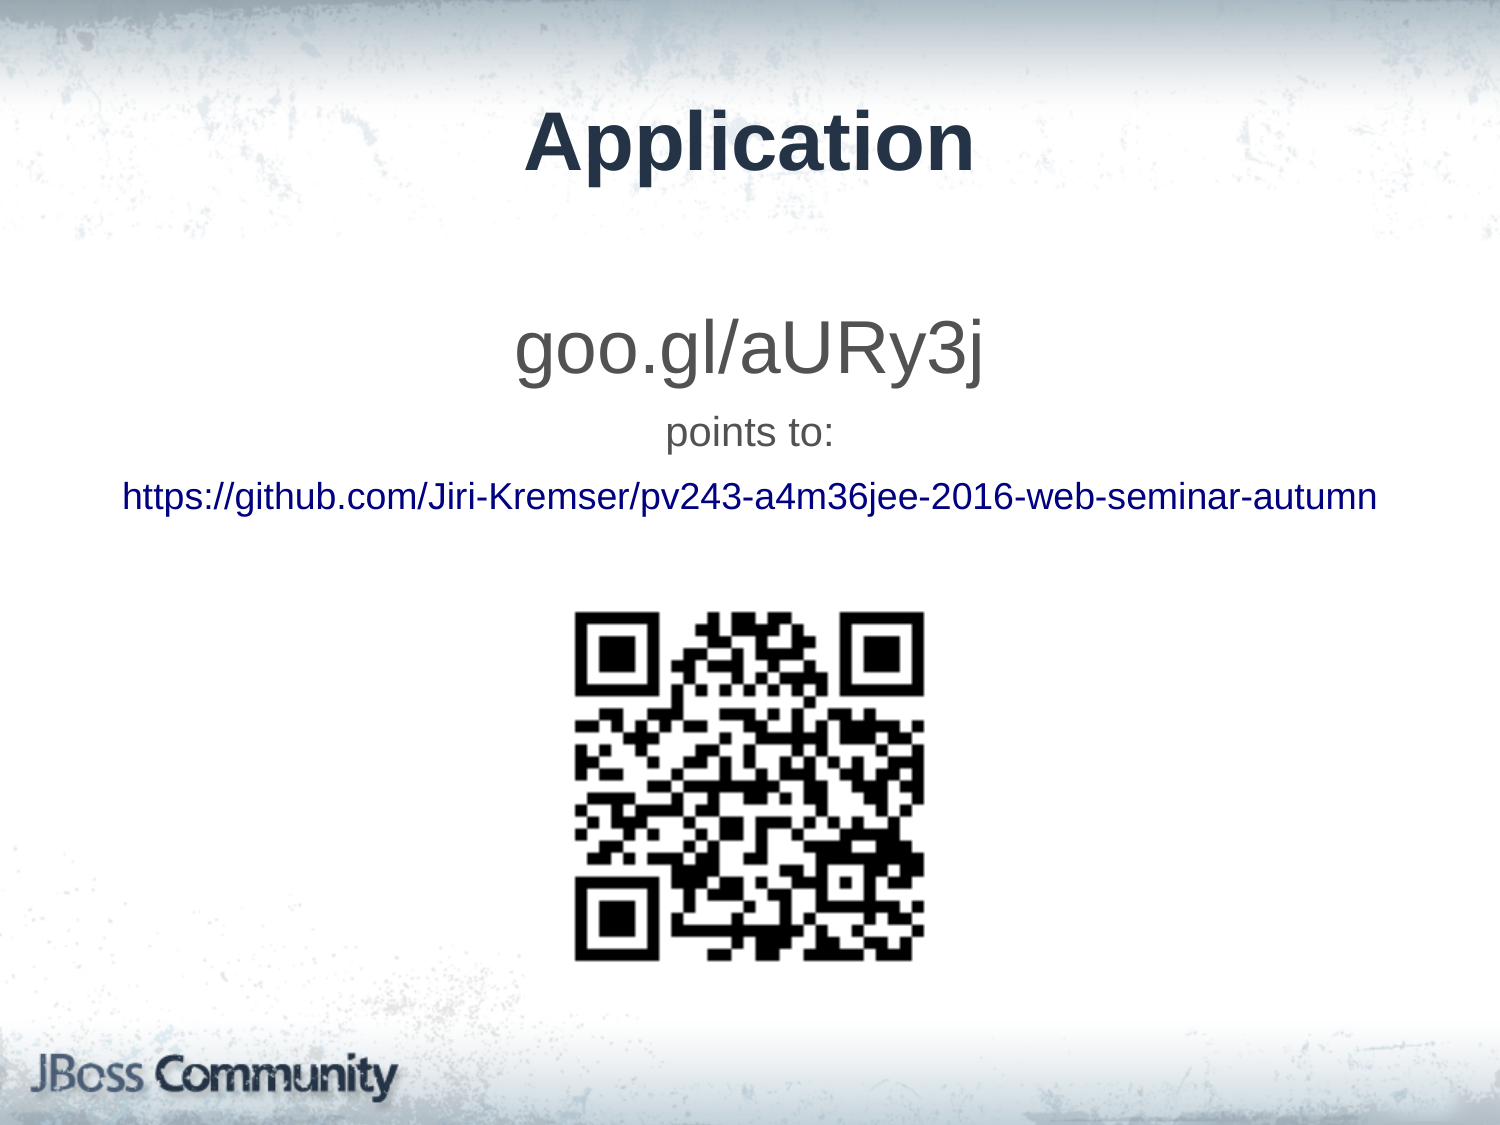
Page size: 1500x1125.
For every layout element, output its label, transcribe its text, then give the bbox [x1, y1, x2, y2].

picture [0, 0, 1500, 1125]
subtitle goo.gl/aURy3j points to: https://github.com/Jiri-Kremser/pv243-a4m36jee-2016-web-seminar-autumn [112, 187, 1388, 918]
title Application [112, 49, 1388, 187]
